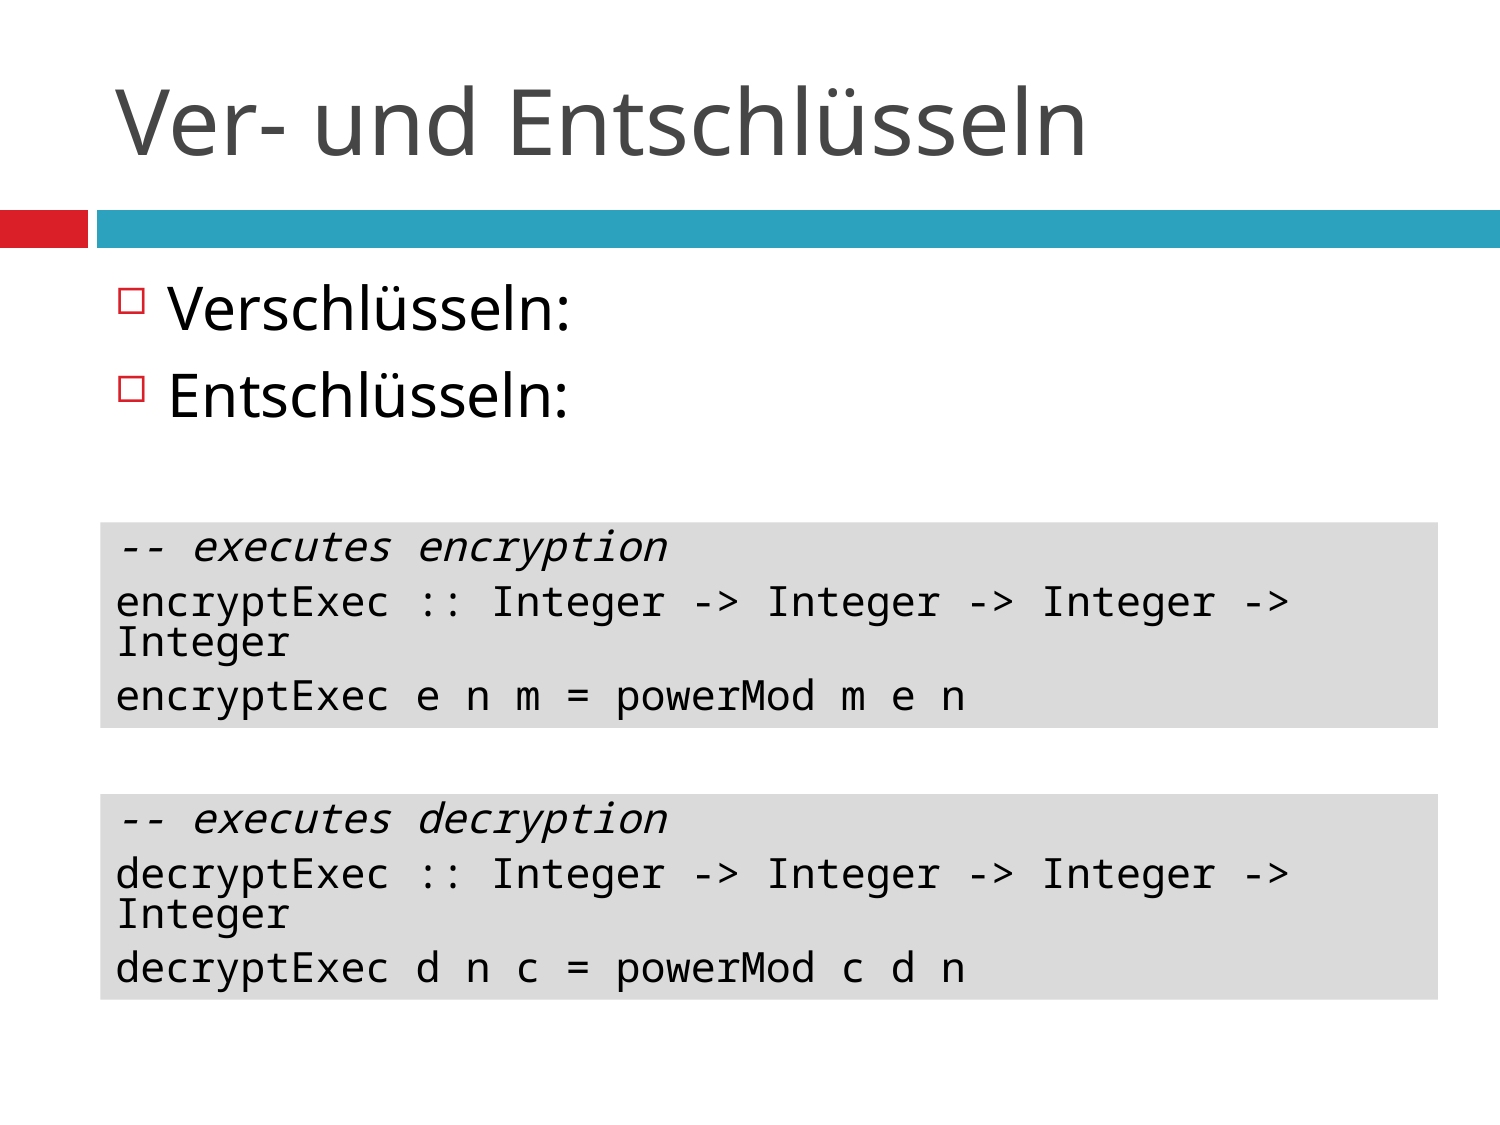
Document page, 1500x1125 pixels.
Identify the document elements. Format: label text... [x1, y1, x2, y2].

title Ver- und Entschlüsseln [100, 37, 1438, 201]
text_box -- executes decryption decryptExec :: Integer -> Integer -> Integer -> Integer decryptExec d n c = powerMod c d n [100, 794, 1438, 1000]
text_box -- executes encryption encryptExec :: Integer -> Integer -> Integer -> Integer encryptExec e n m = powerMod m e n [100, 522, 1438, 728]
list Verschlüsseln: Entschlüsseln: [100, 262, 1438, 469]
